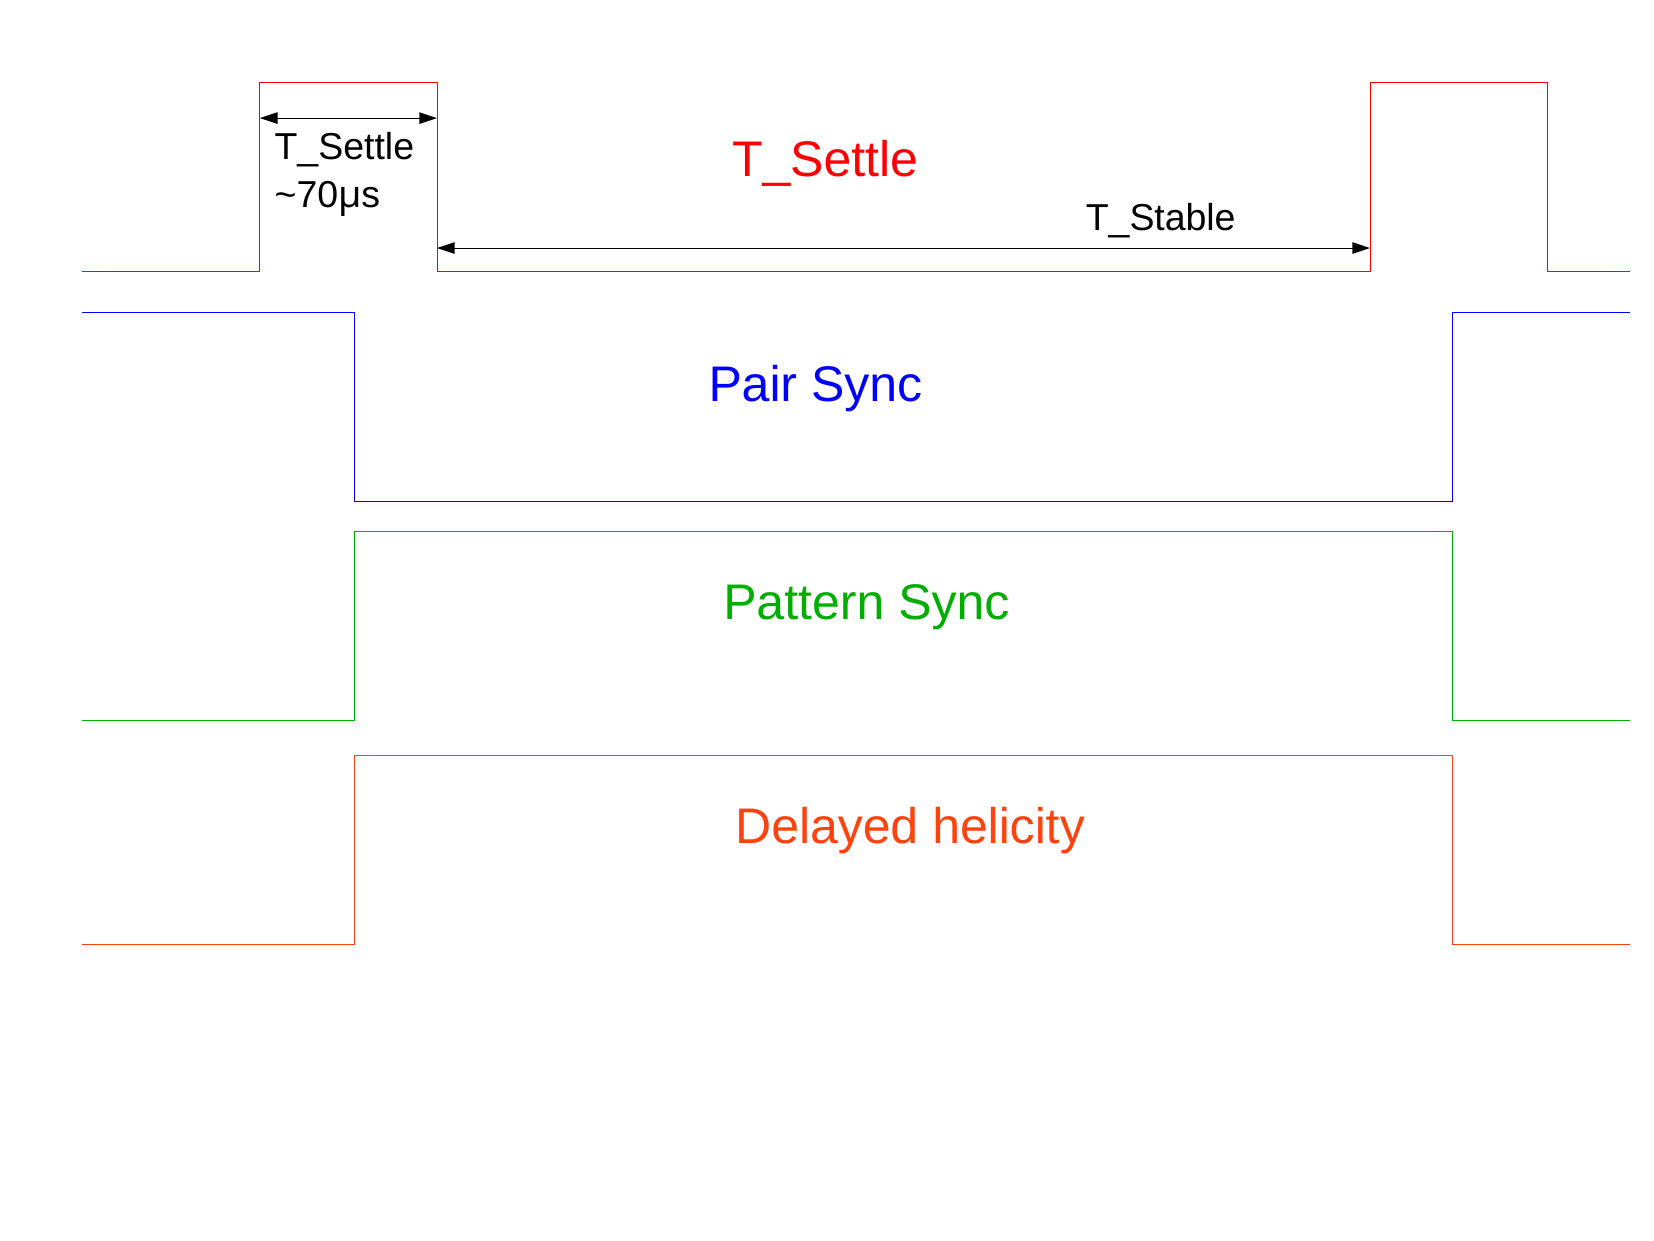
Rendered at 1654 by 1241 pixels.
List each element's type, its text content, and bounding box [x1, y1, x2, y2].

text_box T_Settle ~70μs [259, 119, 429, 226]
text_box Pattern Sync [708, 566, 1134, 706]
text_box T_Settle [717, 123, 934, 201]
text_box Delayed helicity [720, 791, 1146, 931]
text_box T_Stable [1071, 188, 1288, 297]
text_box Pair Sync [693, 348, 1004, 488]
